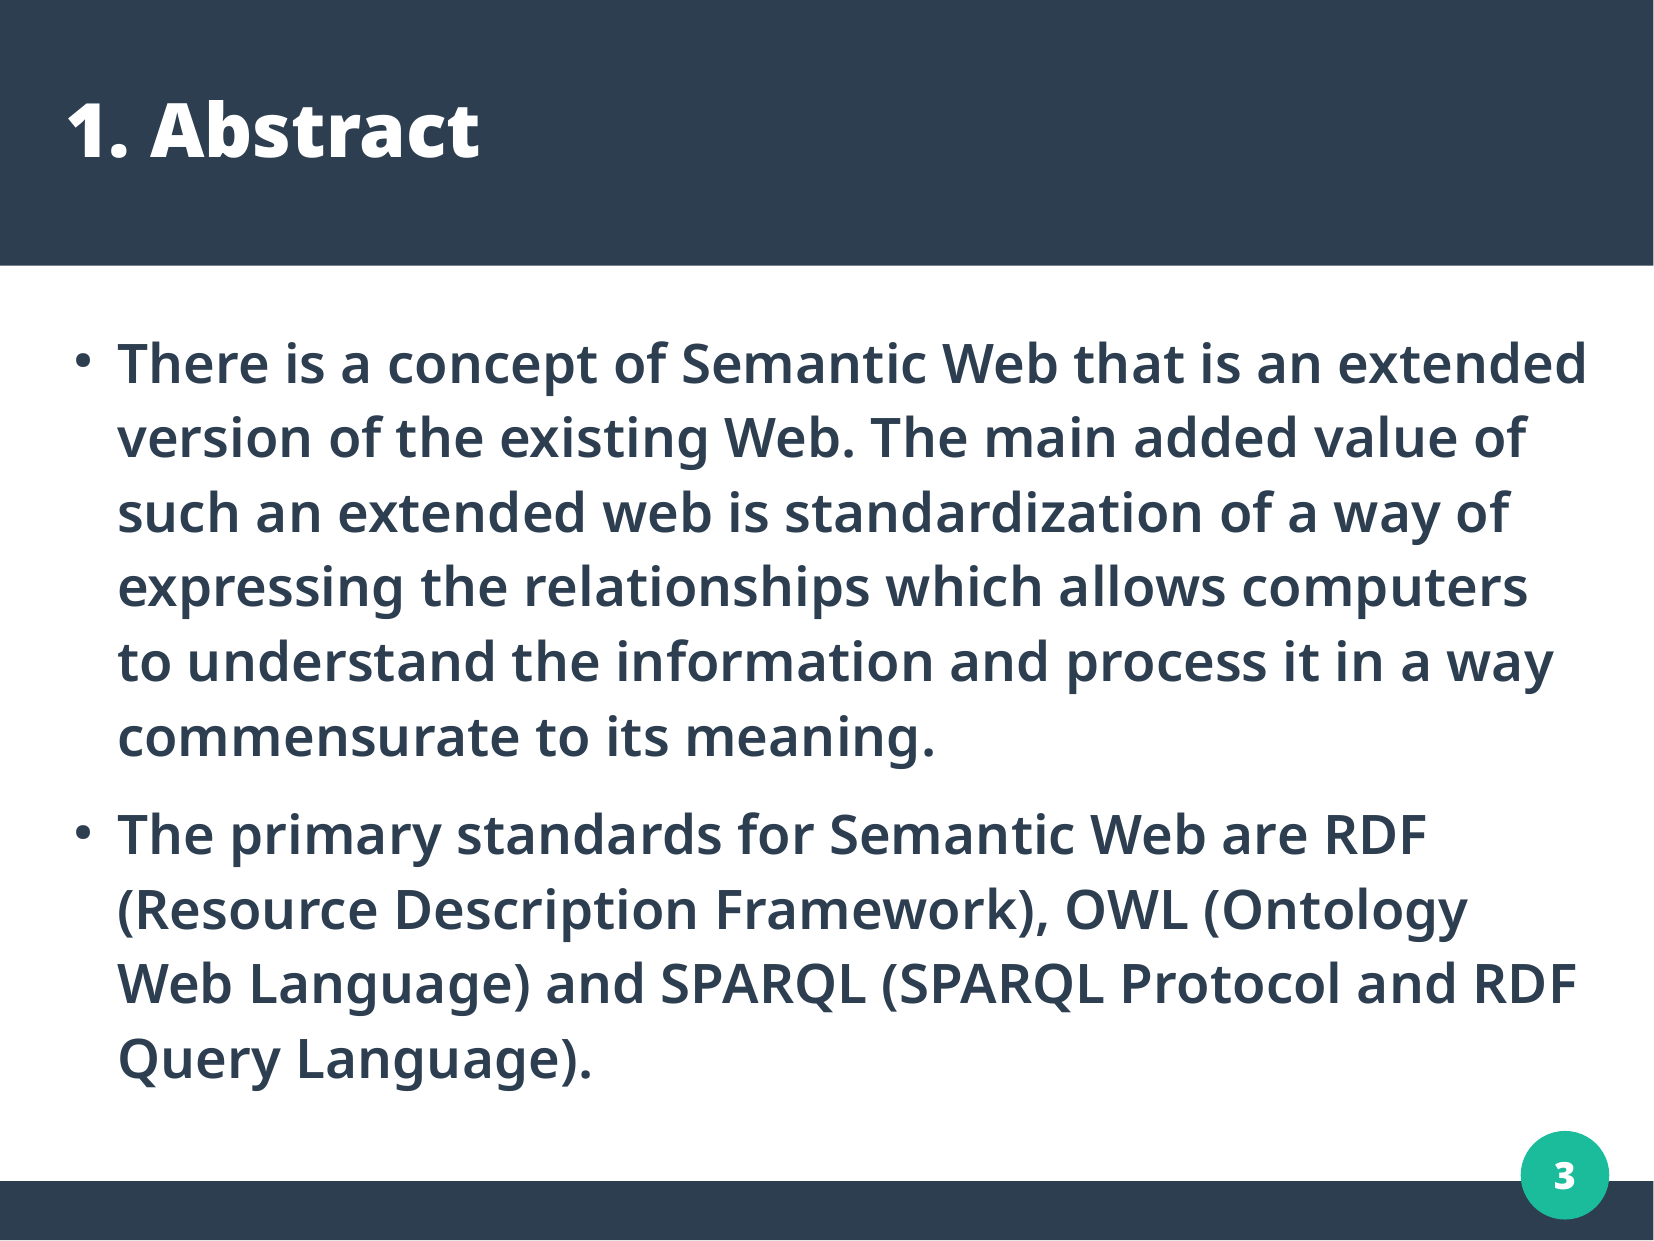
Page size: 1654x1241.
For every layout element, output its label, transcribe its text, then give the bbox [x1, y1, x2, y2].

list There is a concept of Semantic Web that is an extended version of the existing Web. The main added value of such an extended web is standardization of a way of expressing the relationships which allows computers to understand the information and process it in a way commensurate to its meaning. The primary standards for Semantic Web are RDF (Resource Description Framework), OWL (Ontology Web Language) and SPARQL (SPARQL Protocol and RDF Query Language). [59, 324, 1595, 1152]
title 1. Abstract [64, 49, 1601, 207]
